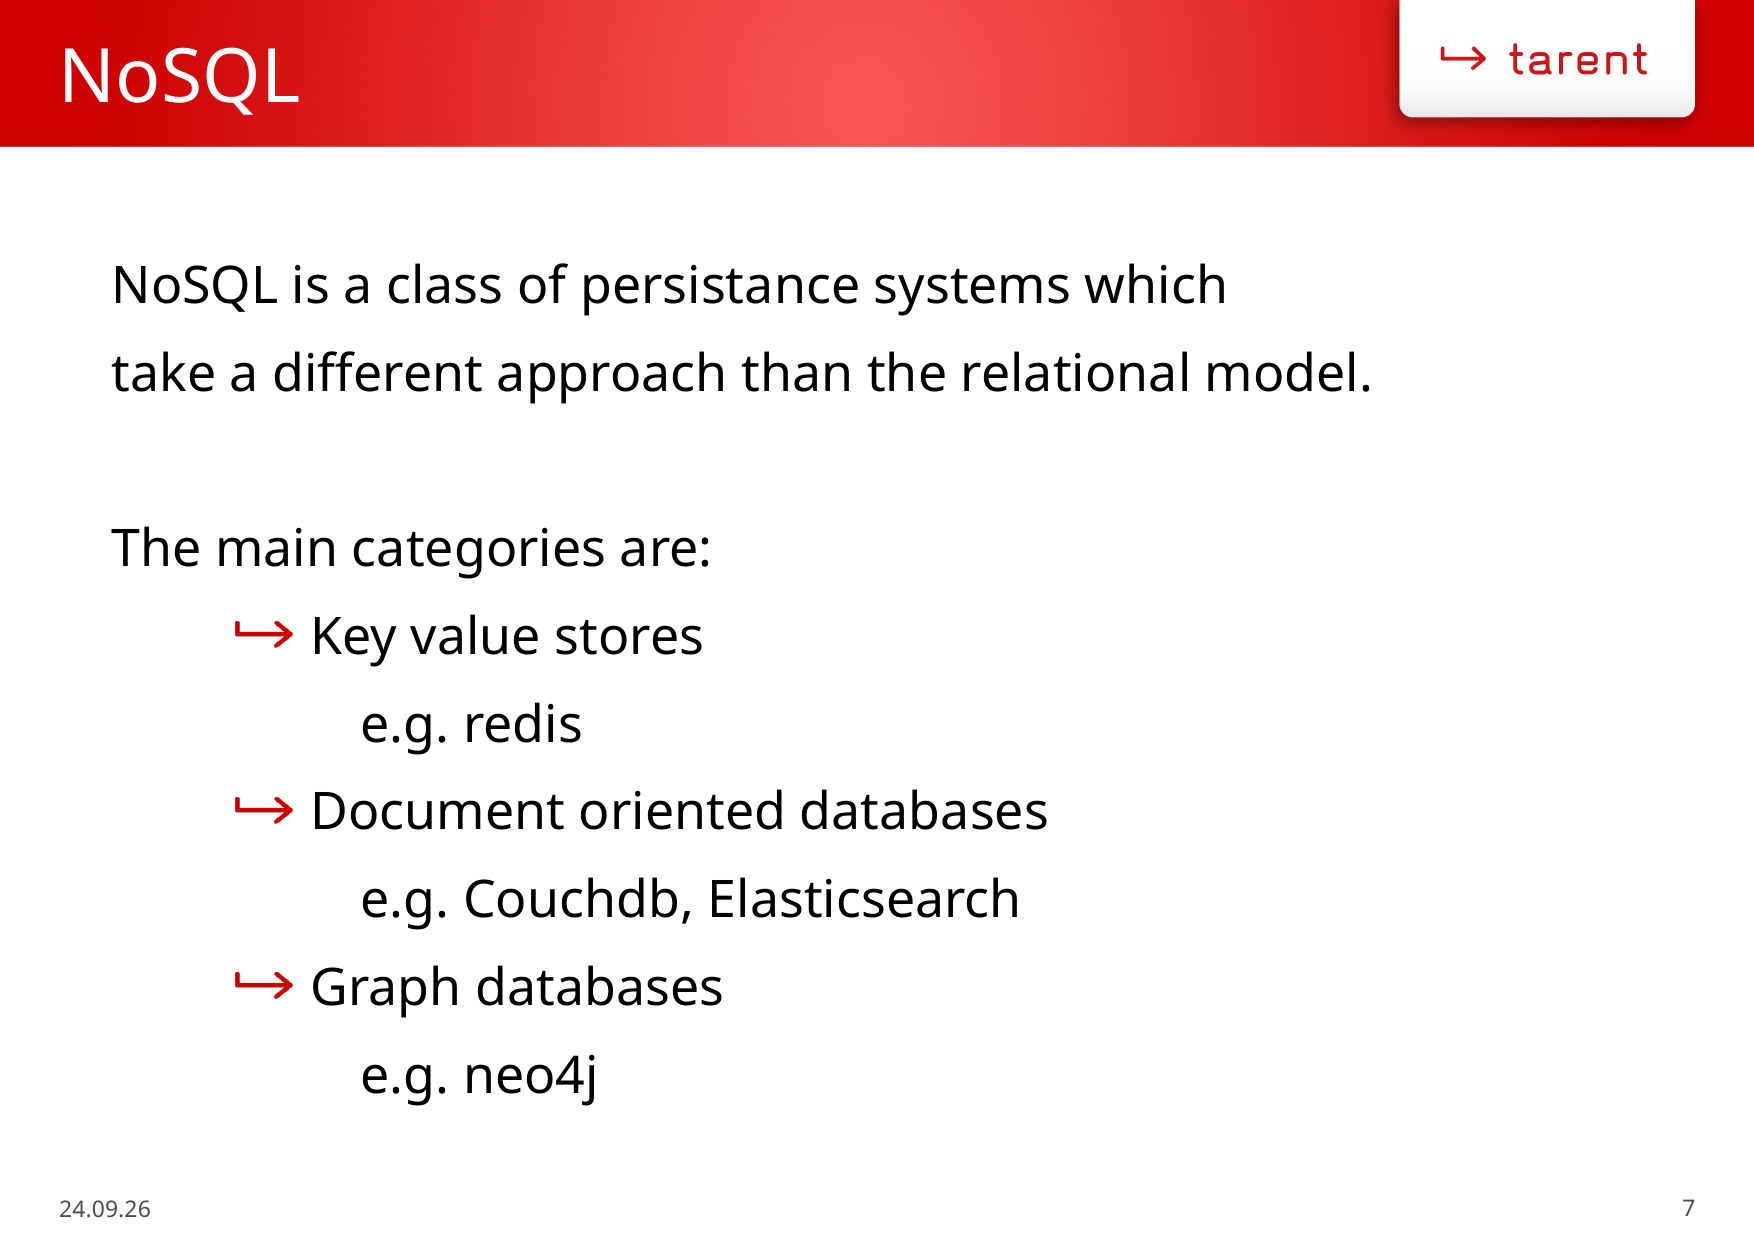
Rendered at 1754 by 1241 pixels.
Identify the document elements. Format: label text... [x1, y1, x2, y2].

title NoSQL [59, 0, 1638, 177]
list NoSQL is a class of persistance systems which take a different approach than the relational model. The main categories are: Key value stores e.g. redis Document oriented databases e.g. Couchdb, Elasticsearch Graph databases e.g. neo4j [59, 247, 1690, 1117]
picture [0, 0, 1754, 1240]
text_box [336, 603, 1187, 1077]
